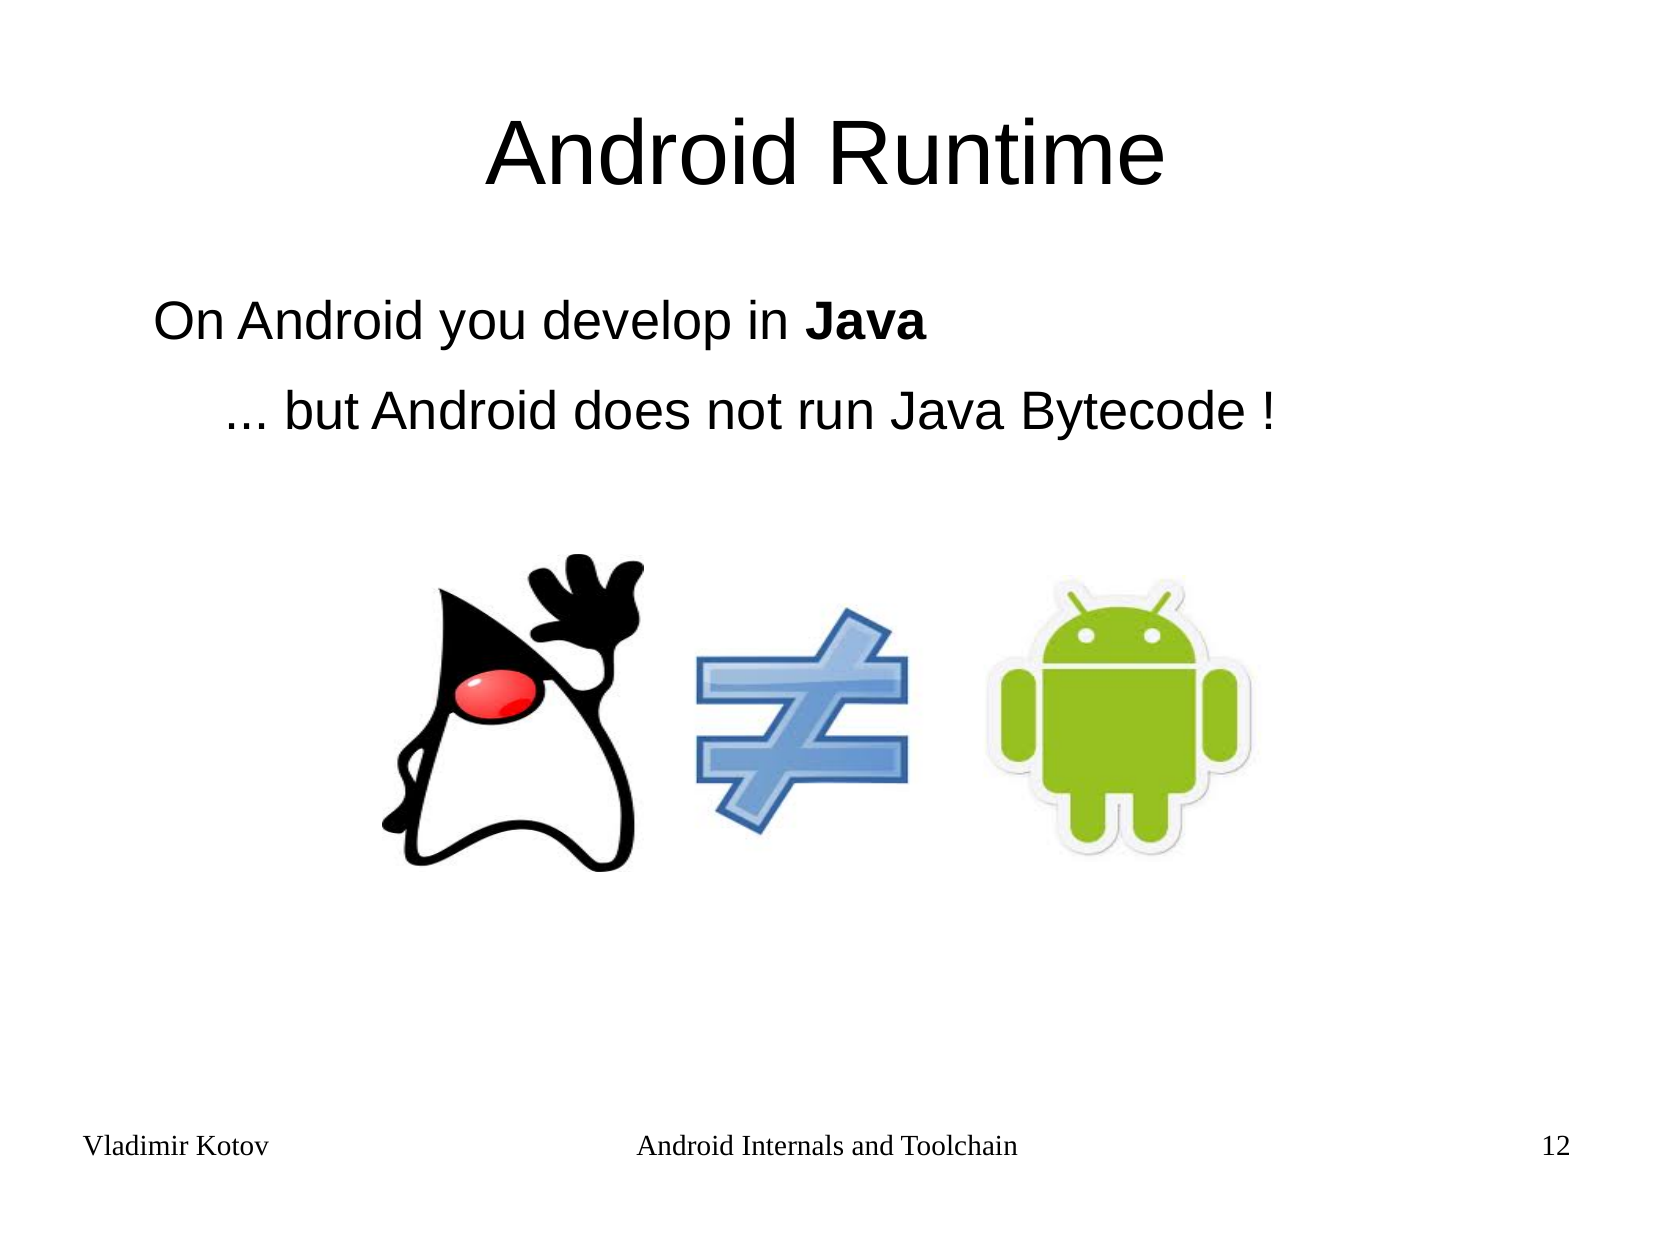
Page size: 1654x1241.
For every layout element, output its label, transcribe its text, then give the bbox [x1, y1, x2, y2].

list On Android you develop in Java ... but Android does not run Java Bytecode ! [82, 290, 1571, 526]
title Android Runtime [82, 49, 1571, 257]
picture [382, 554, 644, 872]
picture [645, 575, 1280, 862]
